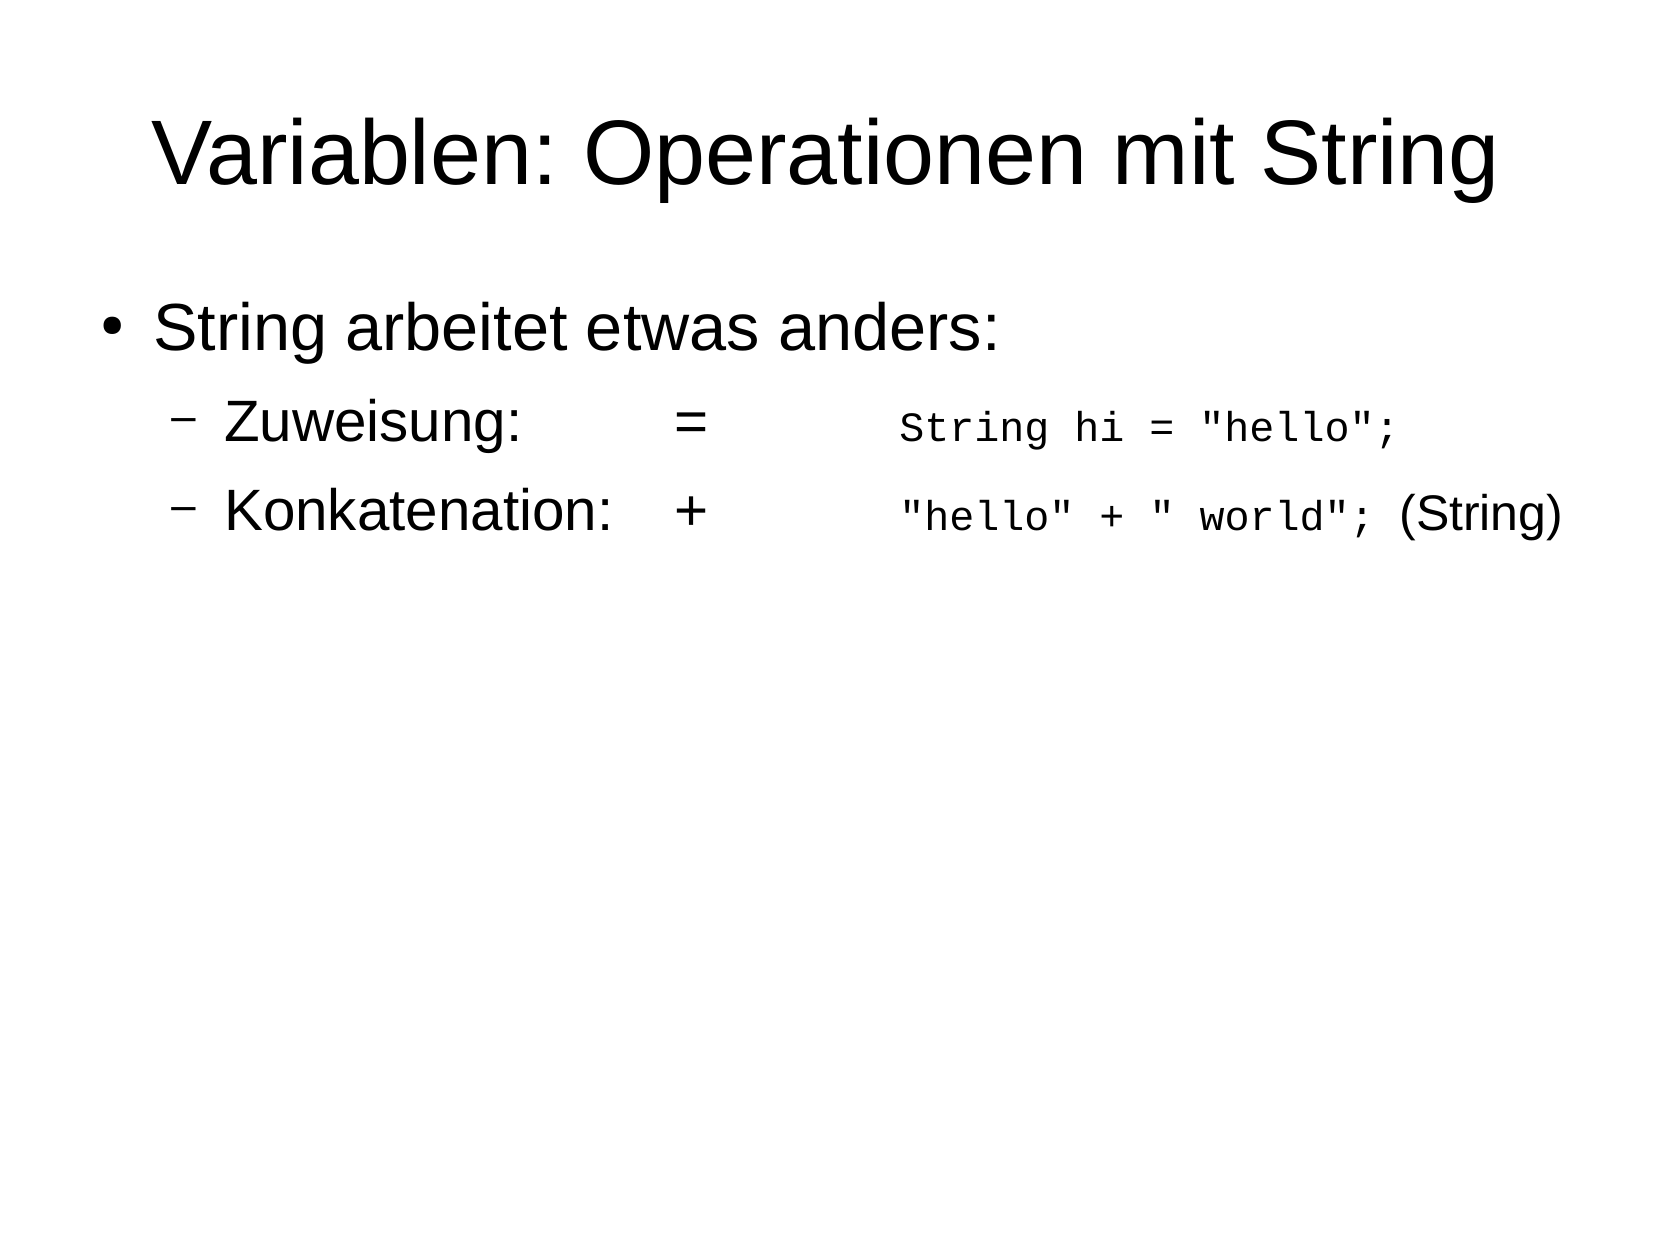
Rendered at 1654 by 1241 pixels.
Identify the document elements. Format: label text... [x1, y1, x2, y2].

list String arbeitet etwas anders: Zuweisung: = String hi = "hello"; Konkatenation: + "hello" + " world"; (String) [82, 290, 1571, 1216]
title Variablen: Operationen mit String [82, 49, 1571, 257]
